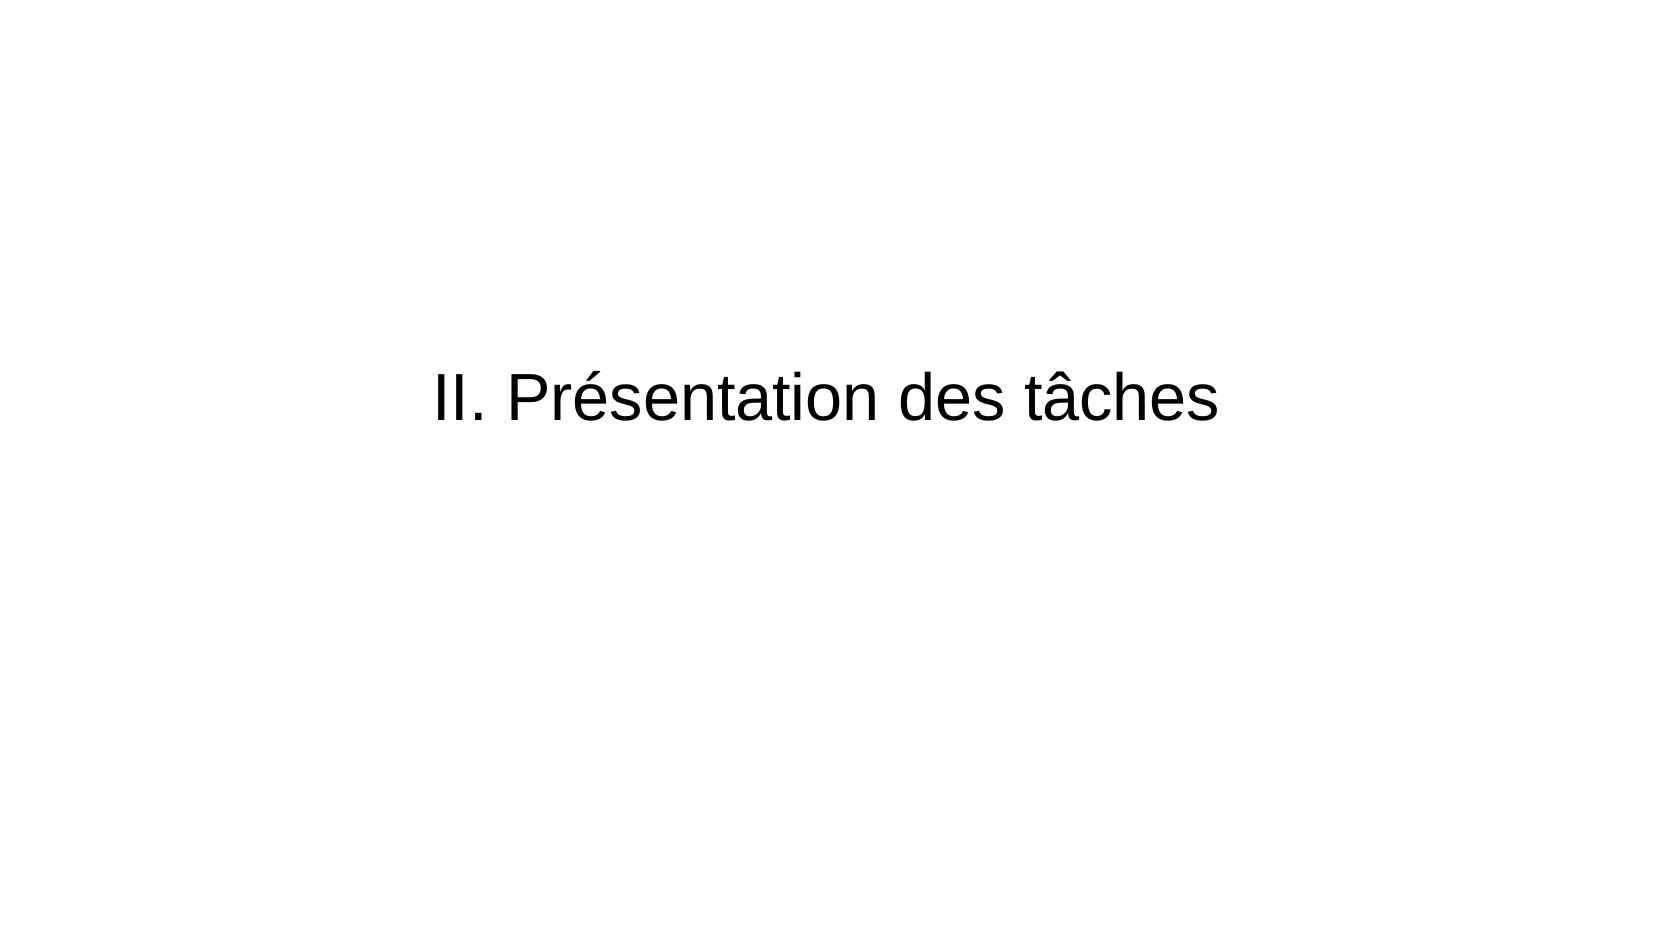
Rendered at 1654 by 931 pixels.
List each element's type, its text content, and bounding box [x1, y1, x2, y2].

subtitle II. Présentation des tâches [82, 37, 1571, 757]
